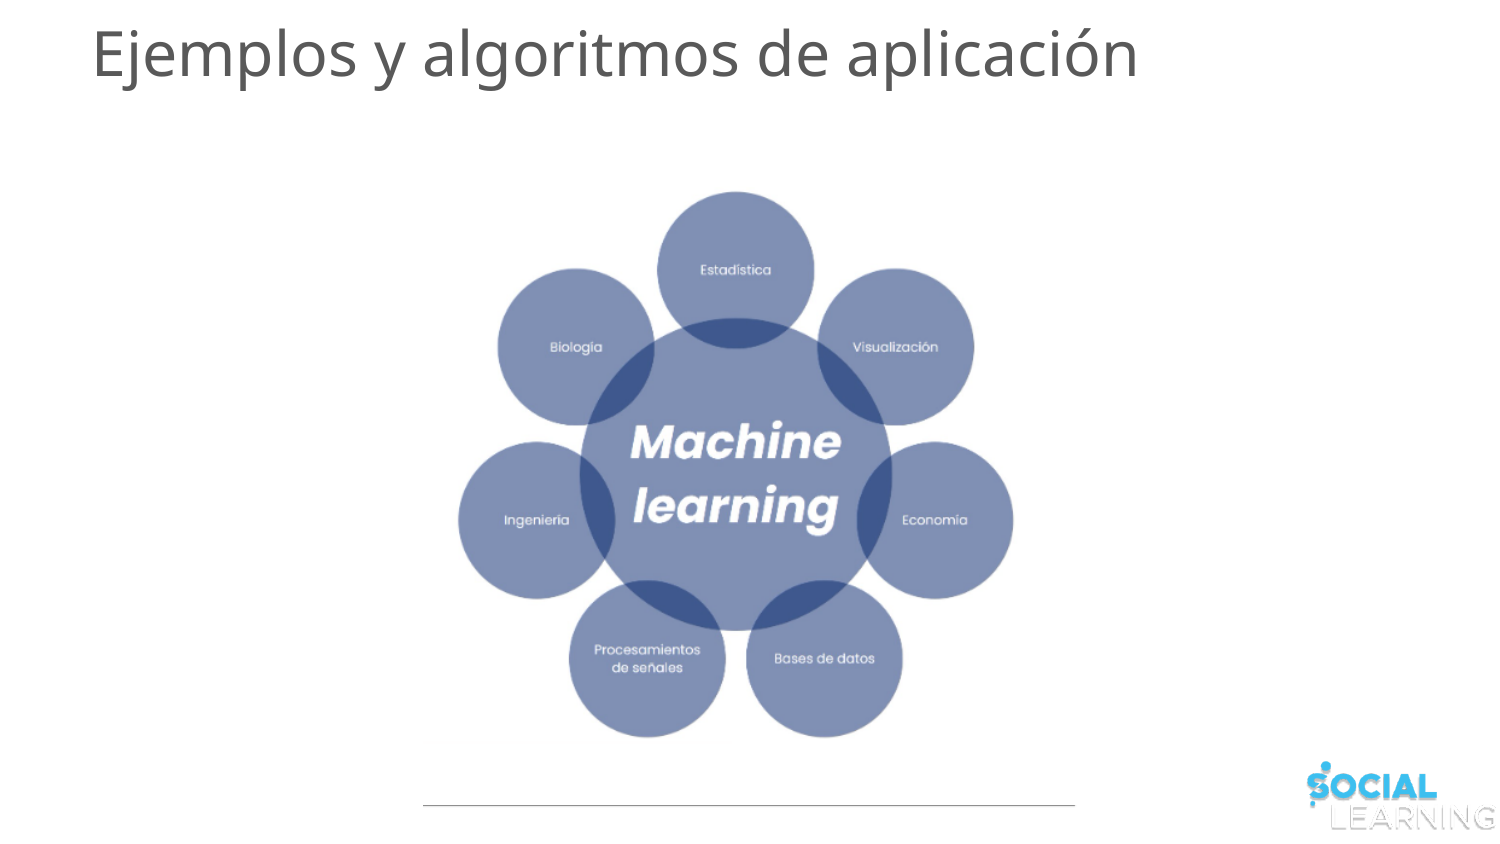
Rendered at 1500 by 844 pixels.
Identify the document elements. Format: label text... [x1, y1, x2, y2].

text_box Ejemplos y algoritmos de aplicación [76, 0, 1281, 141]
picture [423, 150, 1077, 805]
picture [1301, 744, 1500, 844]
